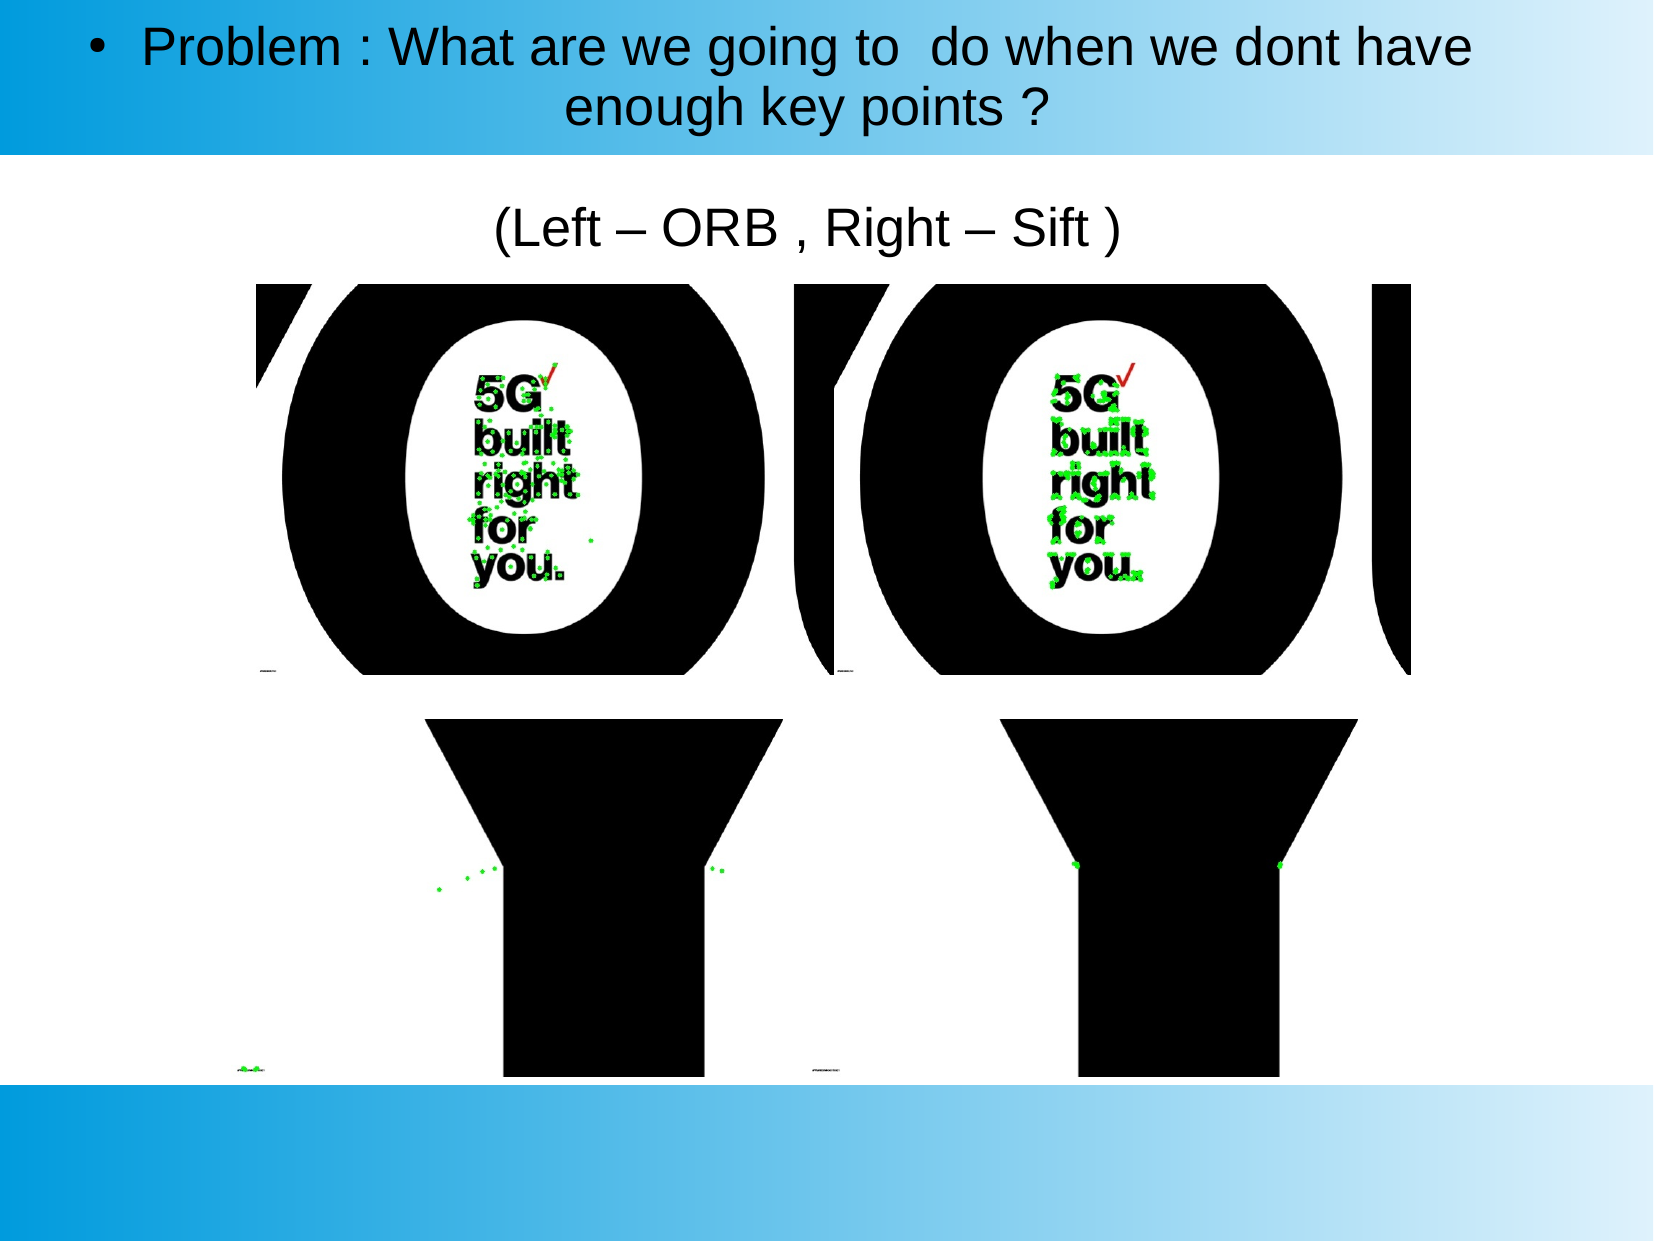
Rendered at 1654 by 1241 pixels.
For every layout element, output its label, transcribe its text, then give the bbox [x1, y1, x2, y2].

title Problem : What are we going to do when we dont have enough key points ? (Left – ORB , Right – Sift ) [30, 15, 1516, 320]
picture [256, 284, 1411, 676]
picture [231, 719, 1381, 1077]
